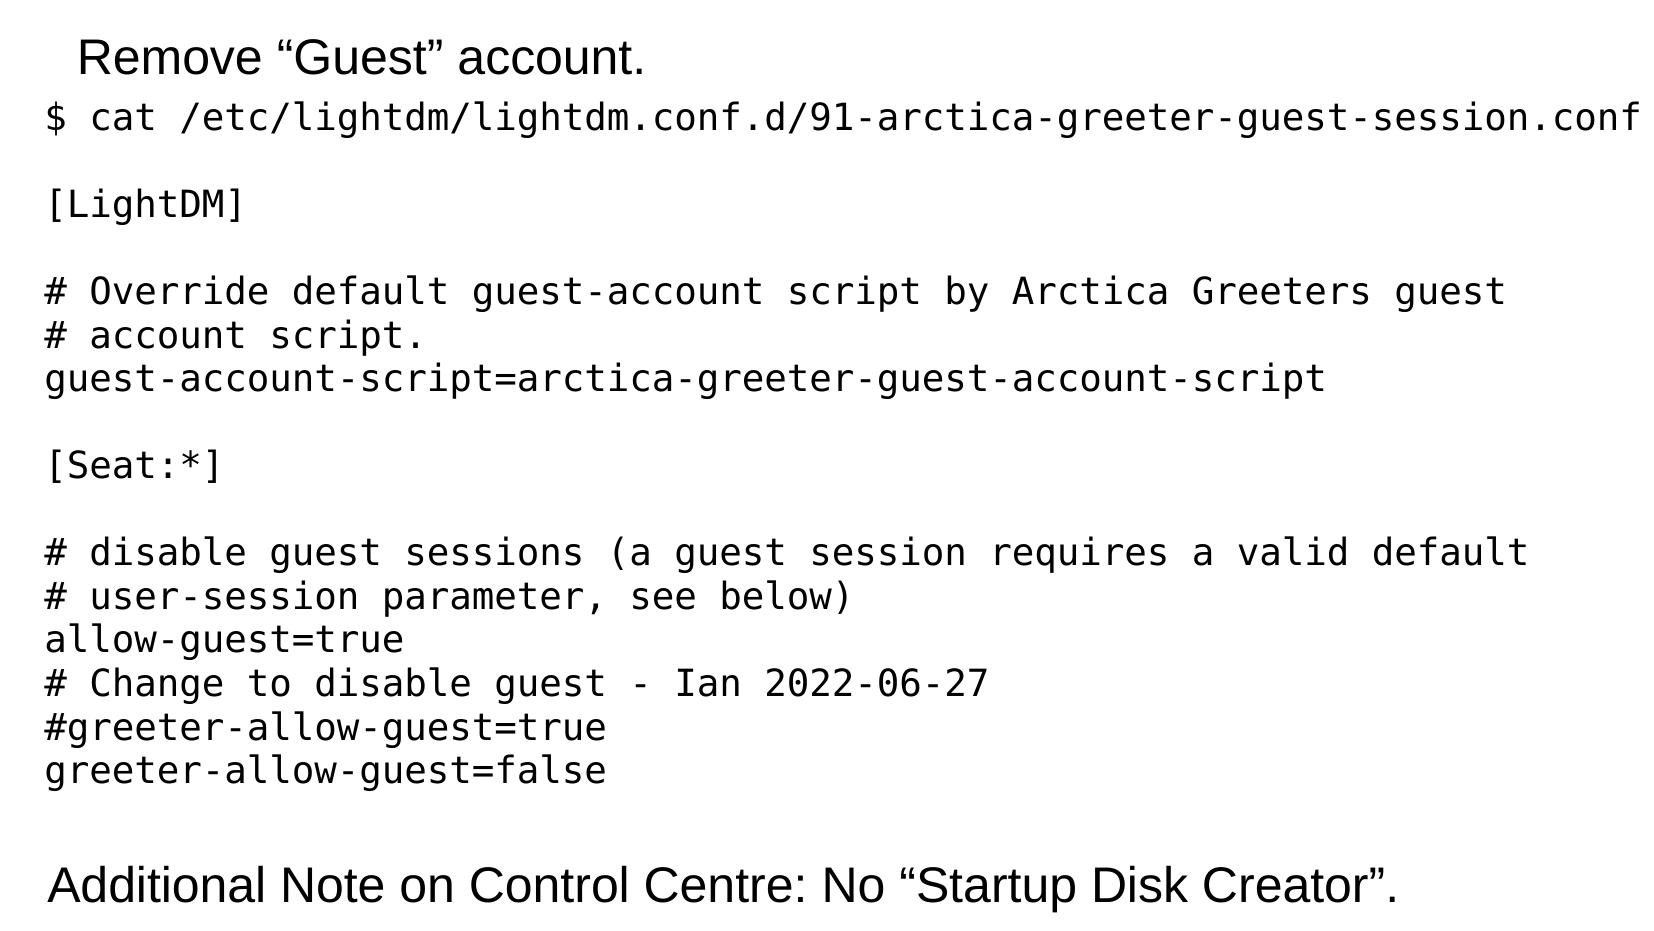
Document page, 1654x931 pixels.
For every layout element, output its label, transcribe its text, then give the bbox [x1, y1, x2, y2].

text_box Additional Note on Control Centre: No “Startup Disk Creator”. [47, 856, 1536, 913]
text_box $ cat /etc/lightdm/lightdm.conf.d/91-arctica-greeter-guest-session.conf [LightDM] # Override default guest-account script by Arctica Greeters guest # account script. guest-account-script=arctica-greeter-guest-account-script [Seat:*] # disable guest sessions (a guest session requires a valid default # user-session parameter, see below) allow-guest=true # Change to disable guest - Ian 2022-06-27 #greeter-allow-guest=true greeter-allow-guest=false [29, 88, 1654, 800]
subtitle Remove “Guest” account. [76, 29, 1565, 88]
